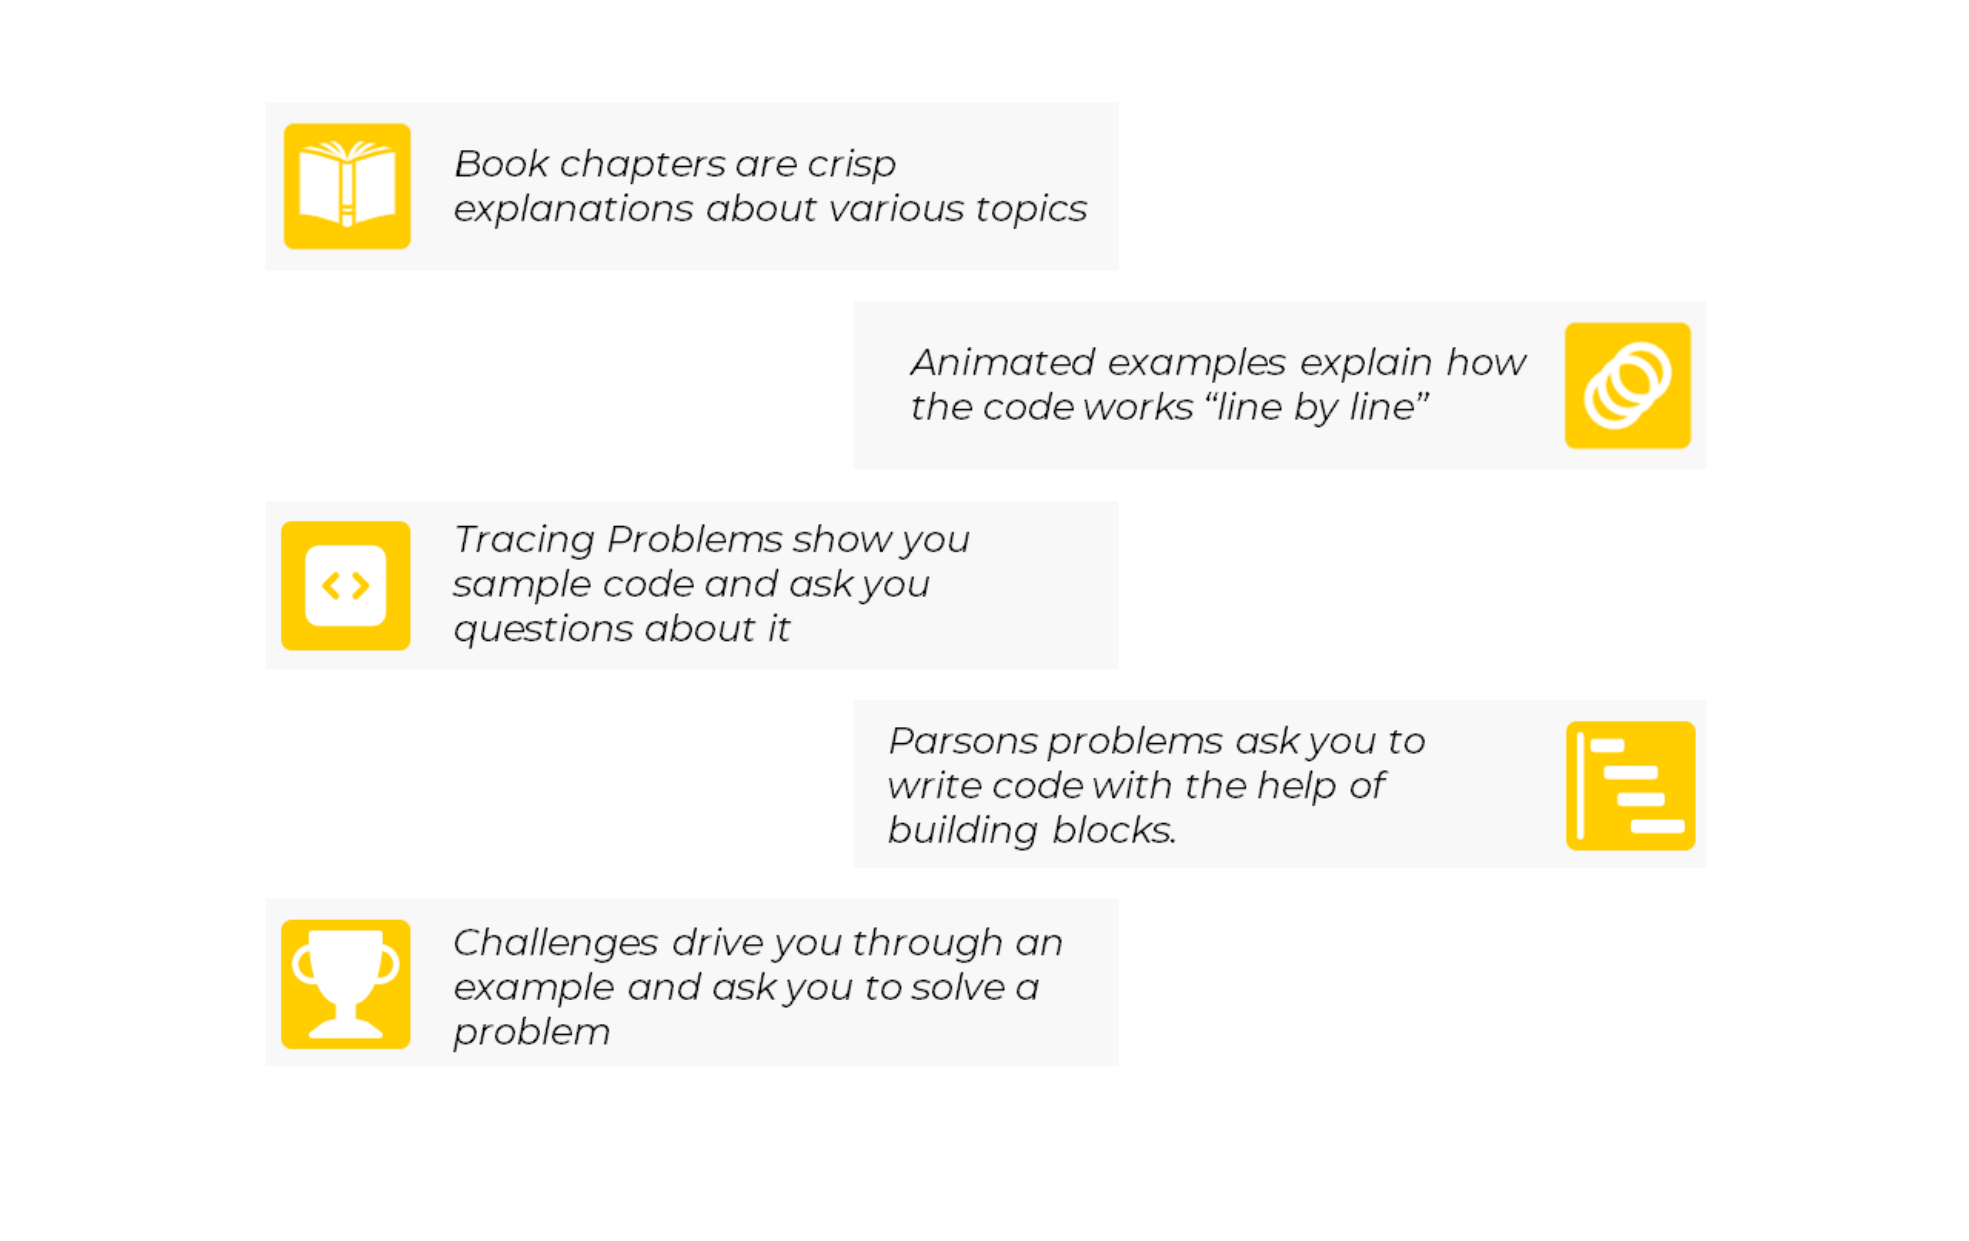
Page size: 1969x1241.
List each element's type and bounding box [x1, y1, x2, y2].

picture [9, 69, 1969, 1177]
